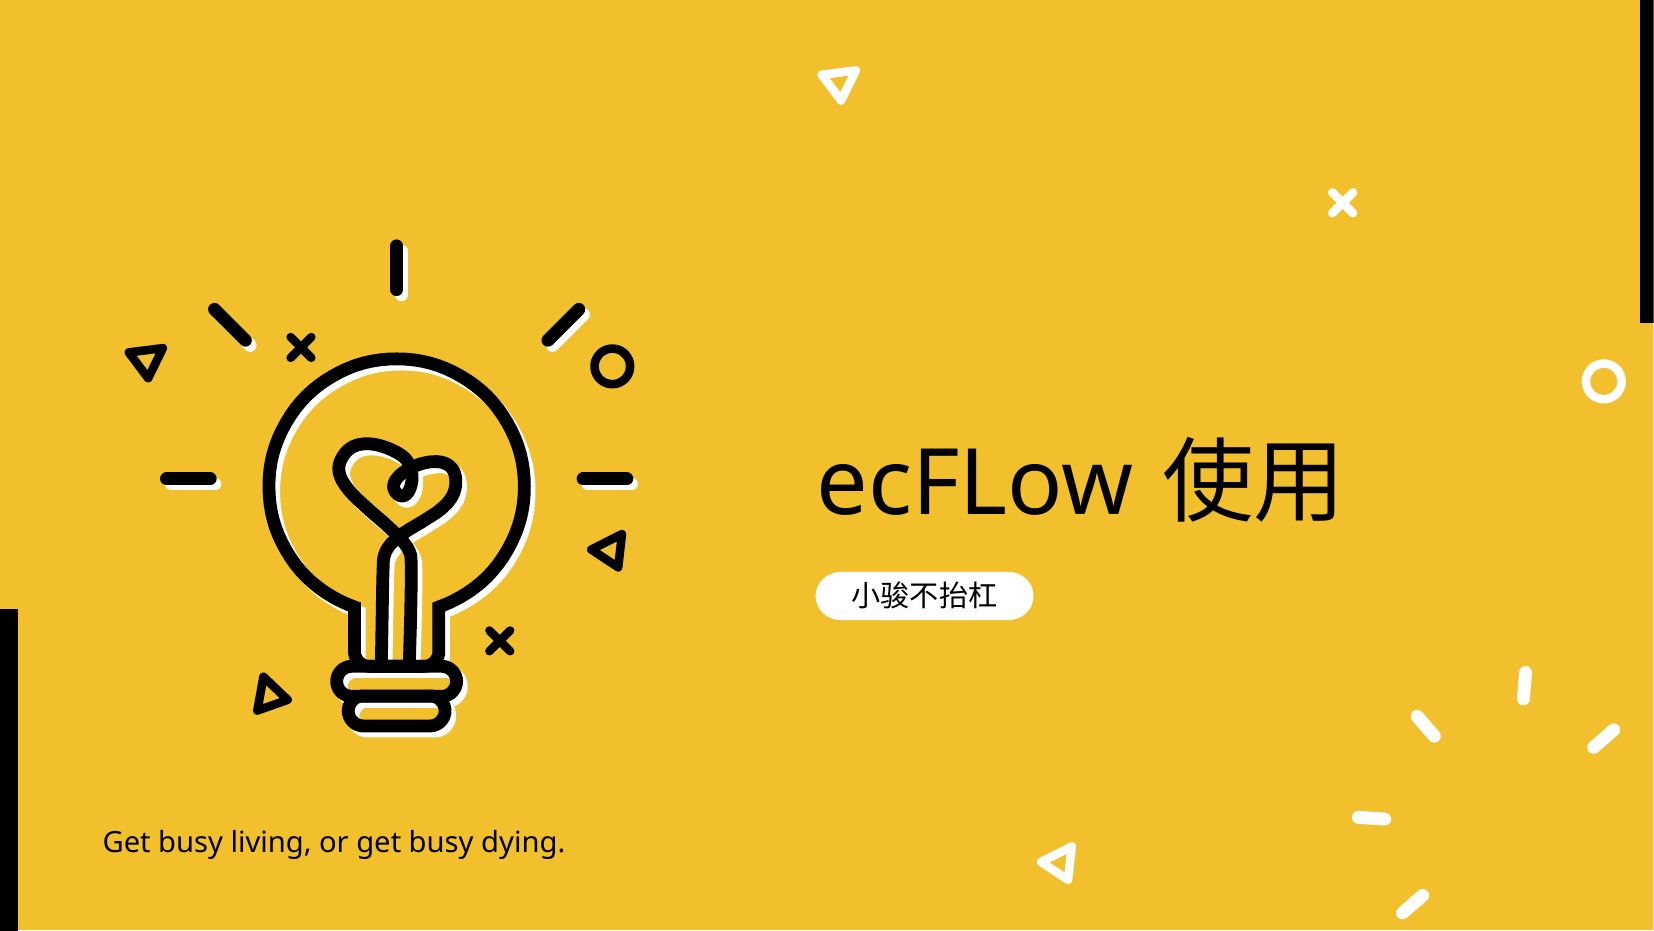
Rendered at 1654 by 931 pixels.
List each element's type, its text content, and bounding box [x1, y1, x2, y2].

title ecFLow 使用 [816, 404, 1454, 553]
text_box Get busy living, or get busy dying. [102, 800, 763, 881]
text_box 小骏不抬杠 [815, 571, 1034, 621]
